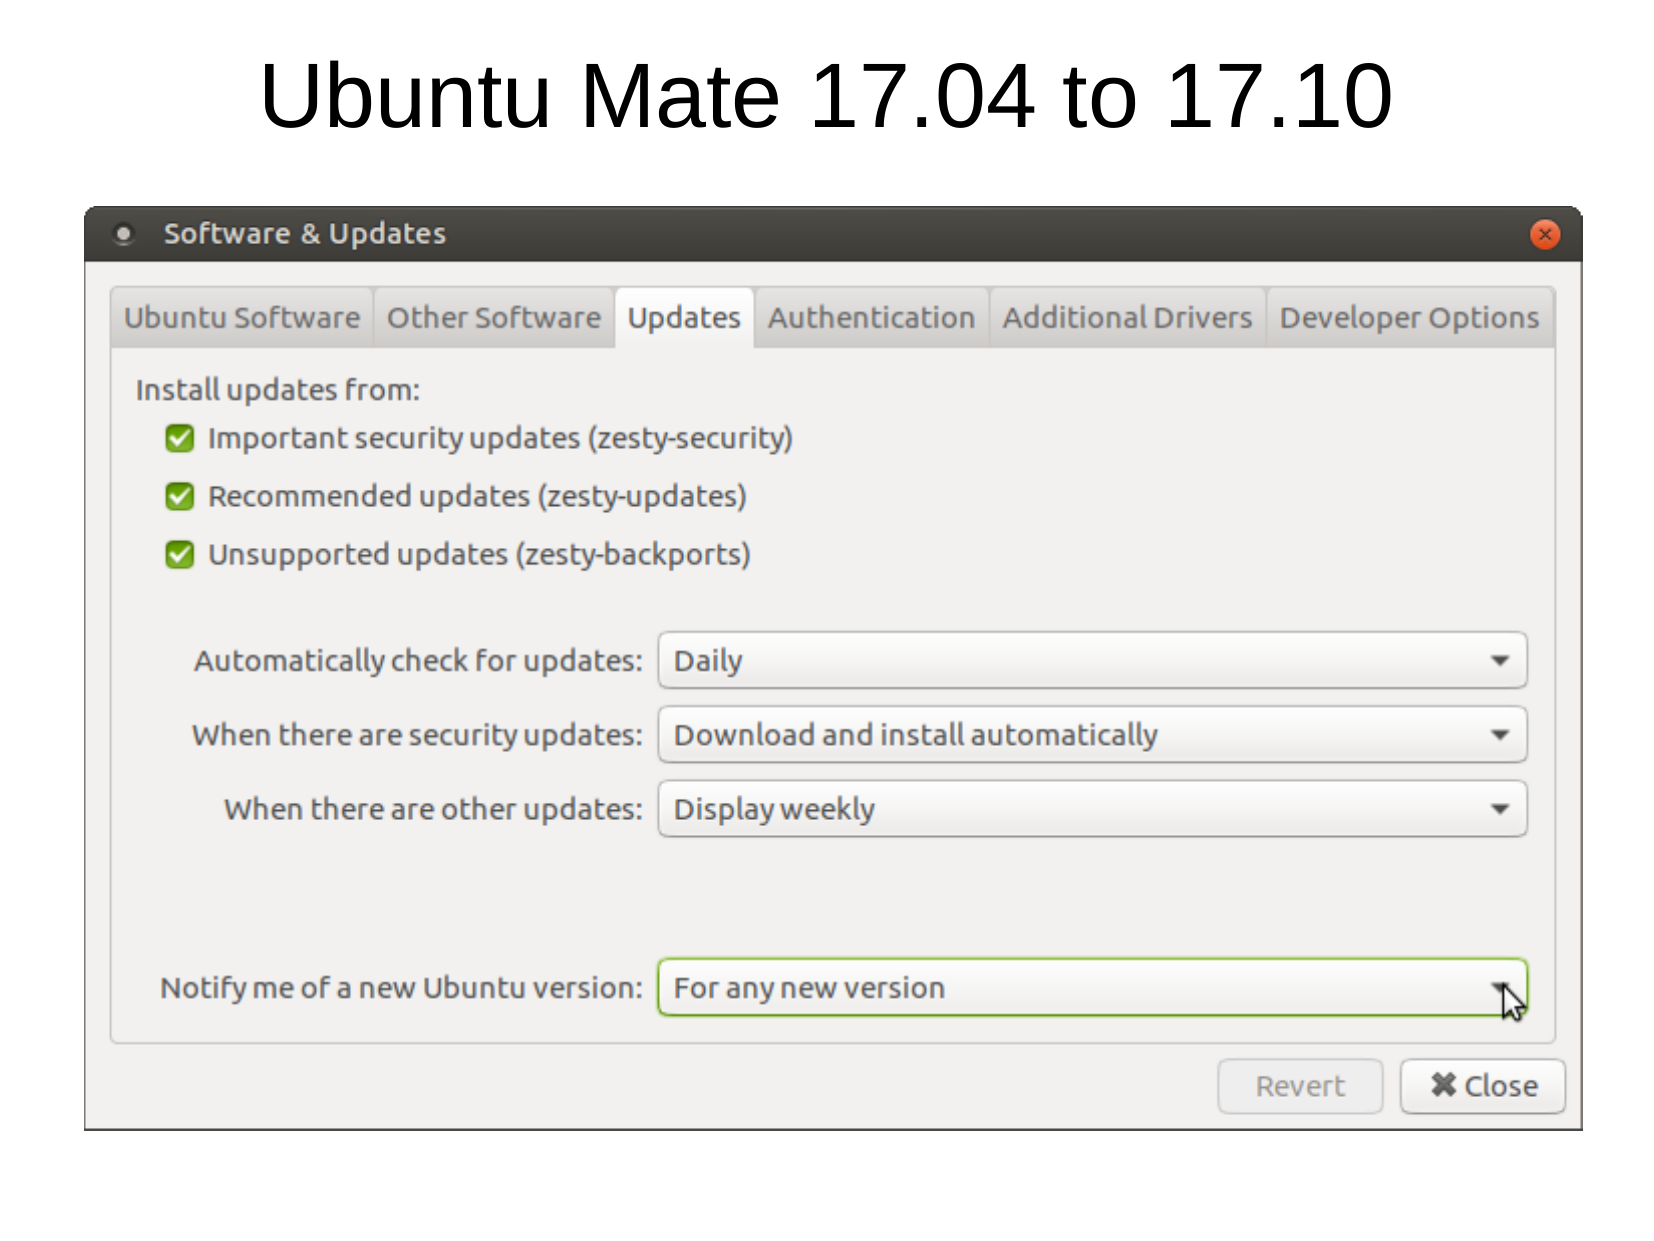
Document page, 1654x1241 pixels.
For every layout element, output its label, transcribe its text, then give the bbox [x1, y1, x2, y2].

picture [84, 206, 1583, 1132]
title Ubuntu Mate 17.04 to 17.10 [82, 44, 1571, 147]
